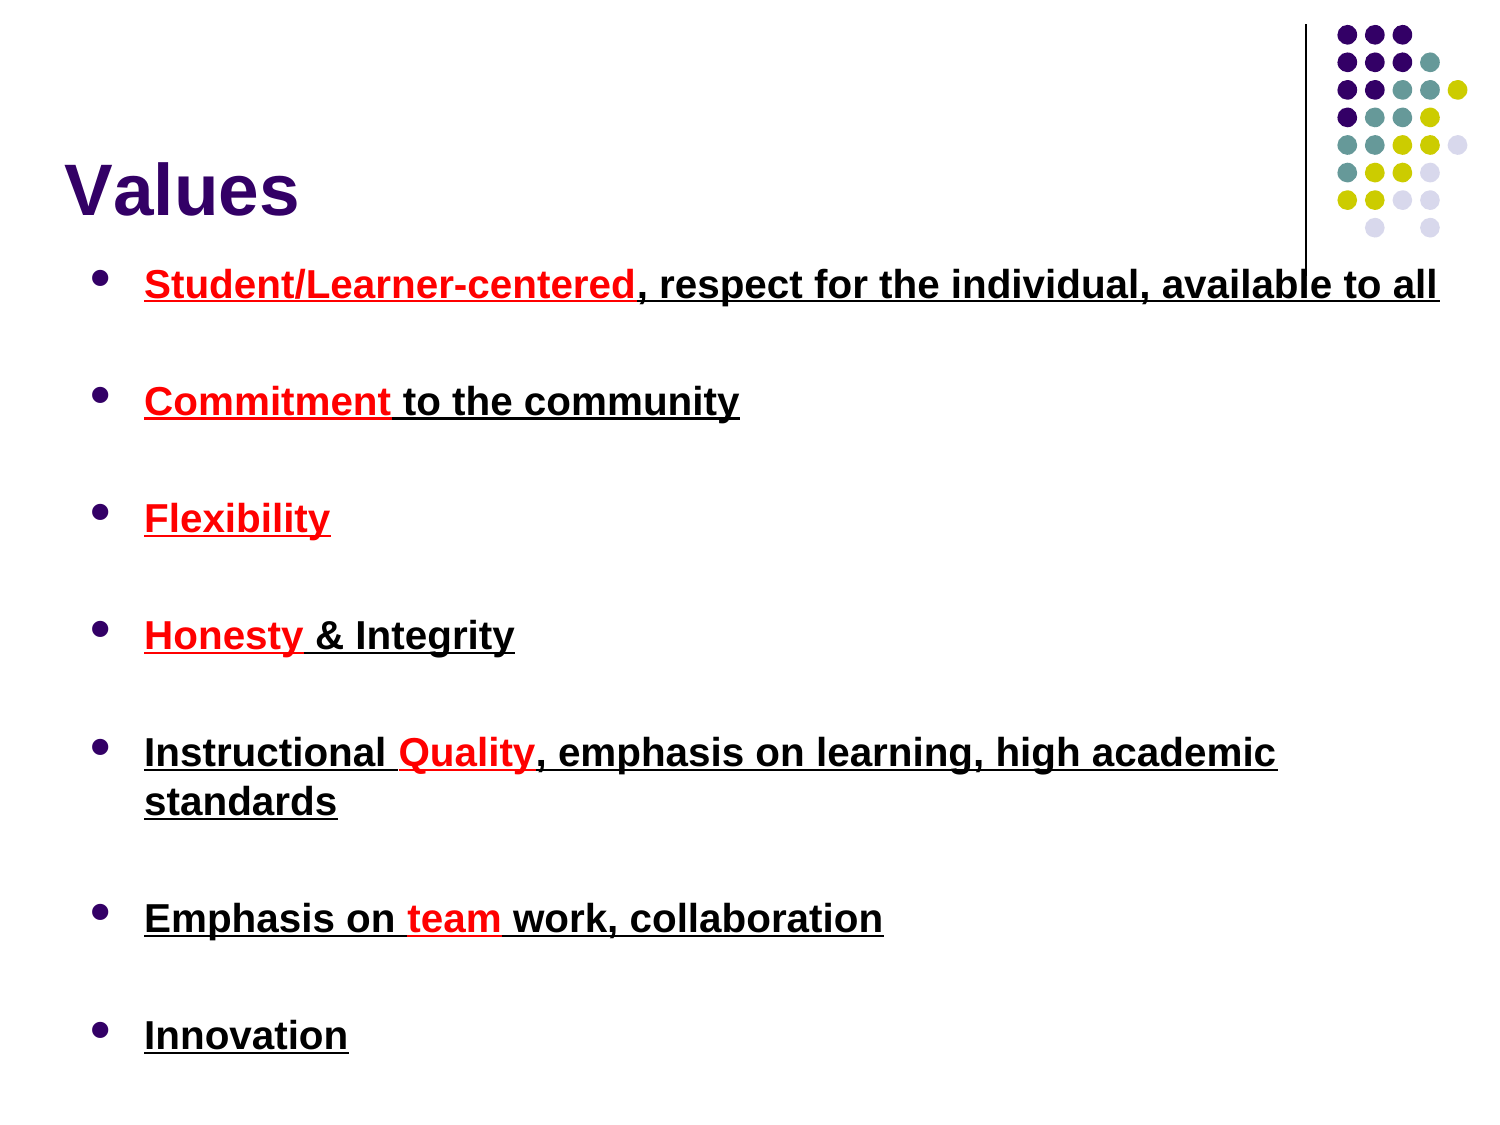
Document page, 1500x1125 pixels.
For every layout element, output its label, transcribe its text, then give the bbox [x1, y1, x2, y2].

list Student/Learner-centered, respect for the individual, available to all Commitment to the community Flexibility Honesty & Integrity Instructional Quality, emphasis on learning, high academic standards Emphasis on team work, collaboration Innovation [74, 249, 1463, 1075]
title Values [50, 37, 1313, 325]
